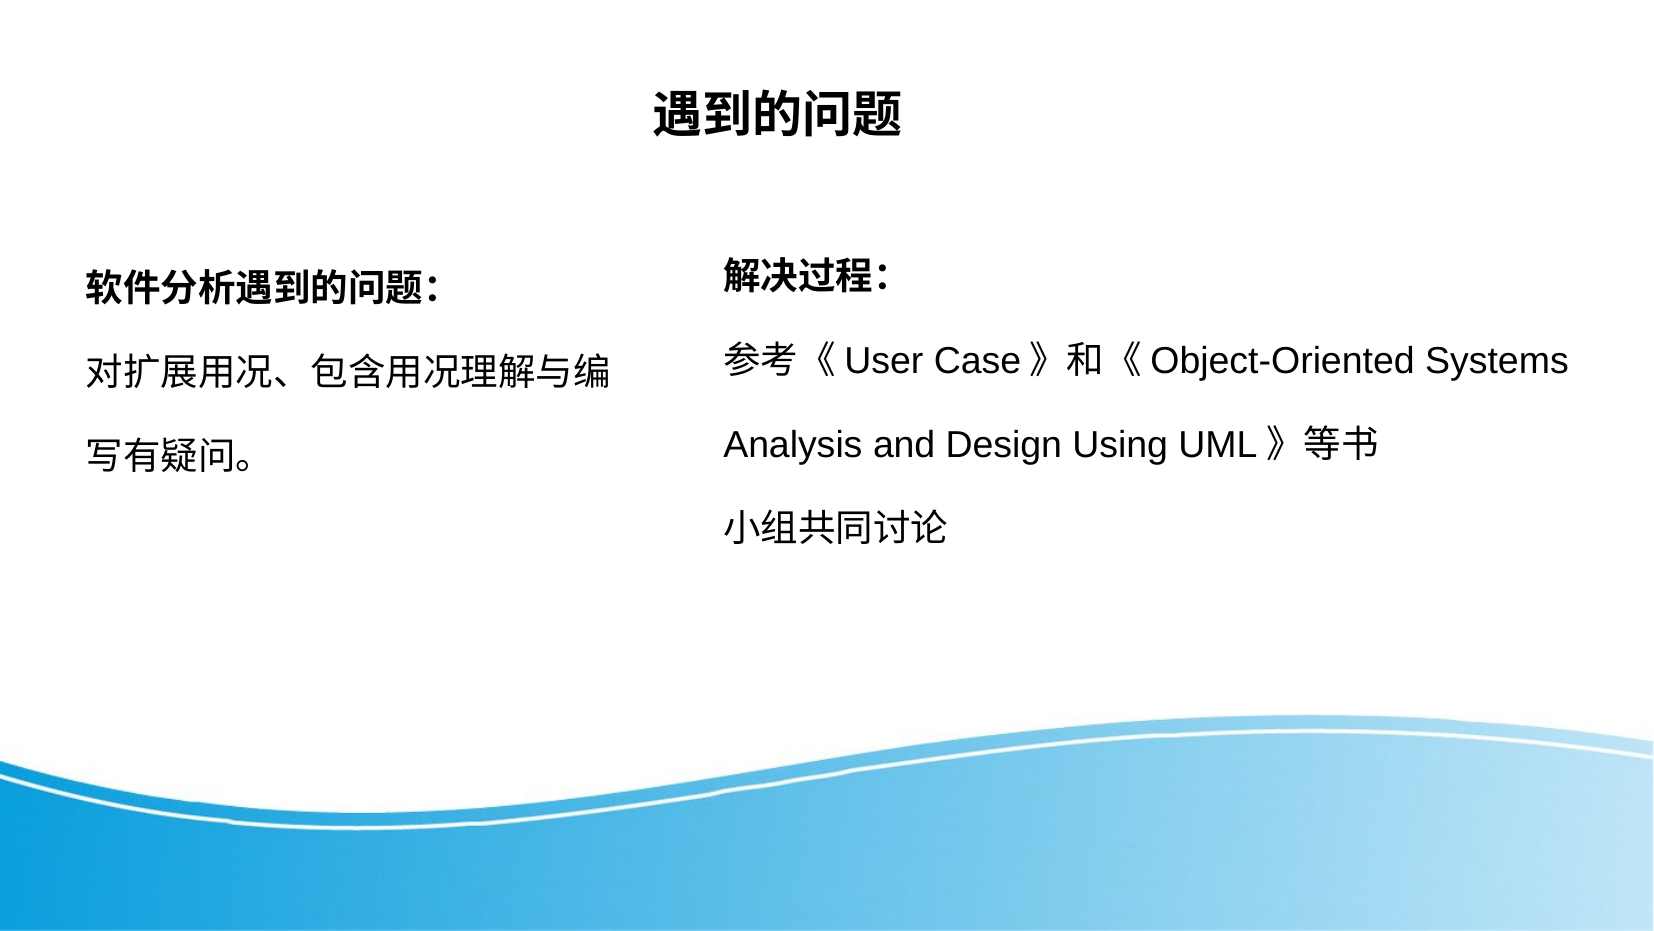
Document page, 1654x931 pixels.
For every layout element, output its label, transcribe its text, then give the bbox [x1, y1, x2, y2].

picture [0, 714, 1654, 931]
text_box 软件分析遇到的问题： 对扩展用况、包含用况理解与编 写有疑问。 [70, 259, 650, 527]
text_box 解决过程： 参考《User Case》和《Object-Oriented Systems Analysis and Design Using UML》等书 小组共同讨论 [708, 248, 1619, 641]
text_box 遇到的问题 [637, 66, 922, 154]
